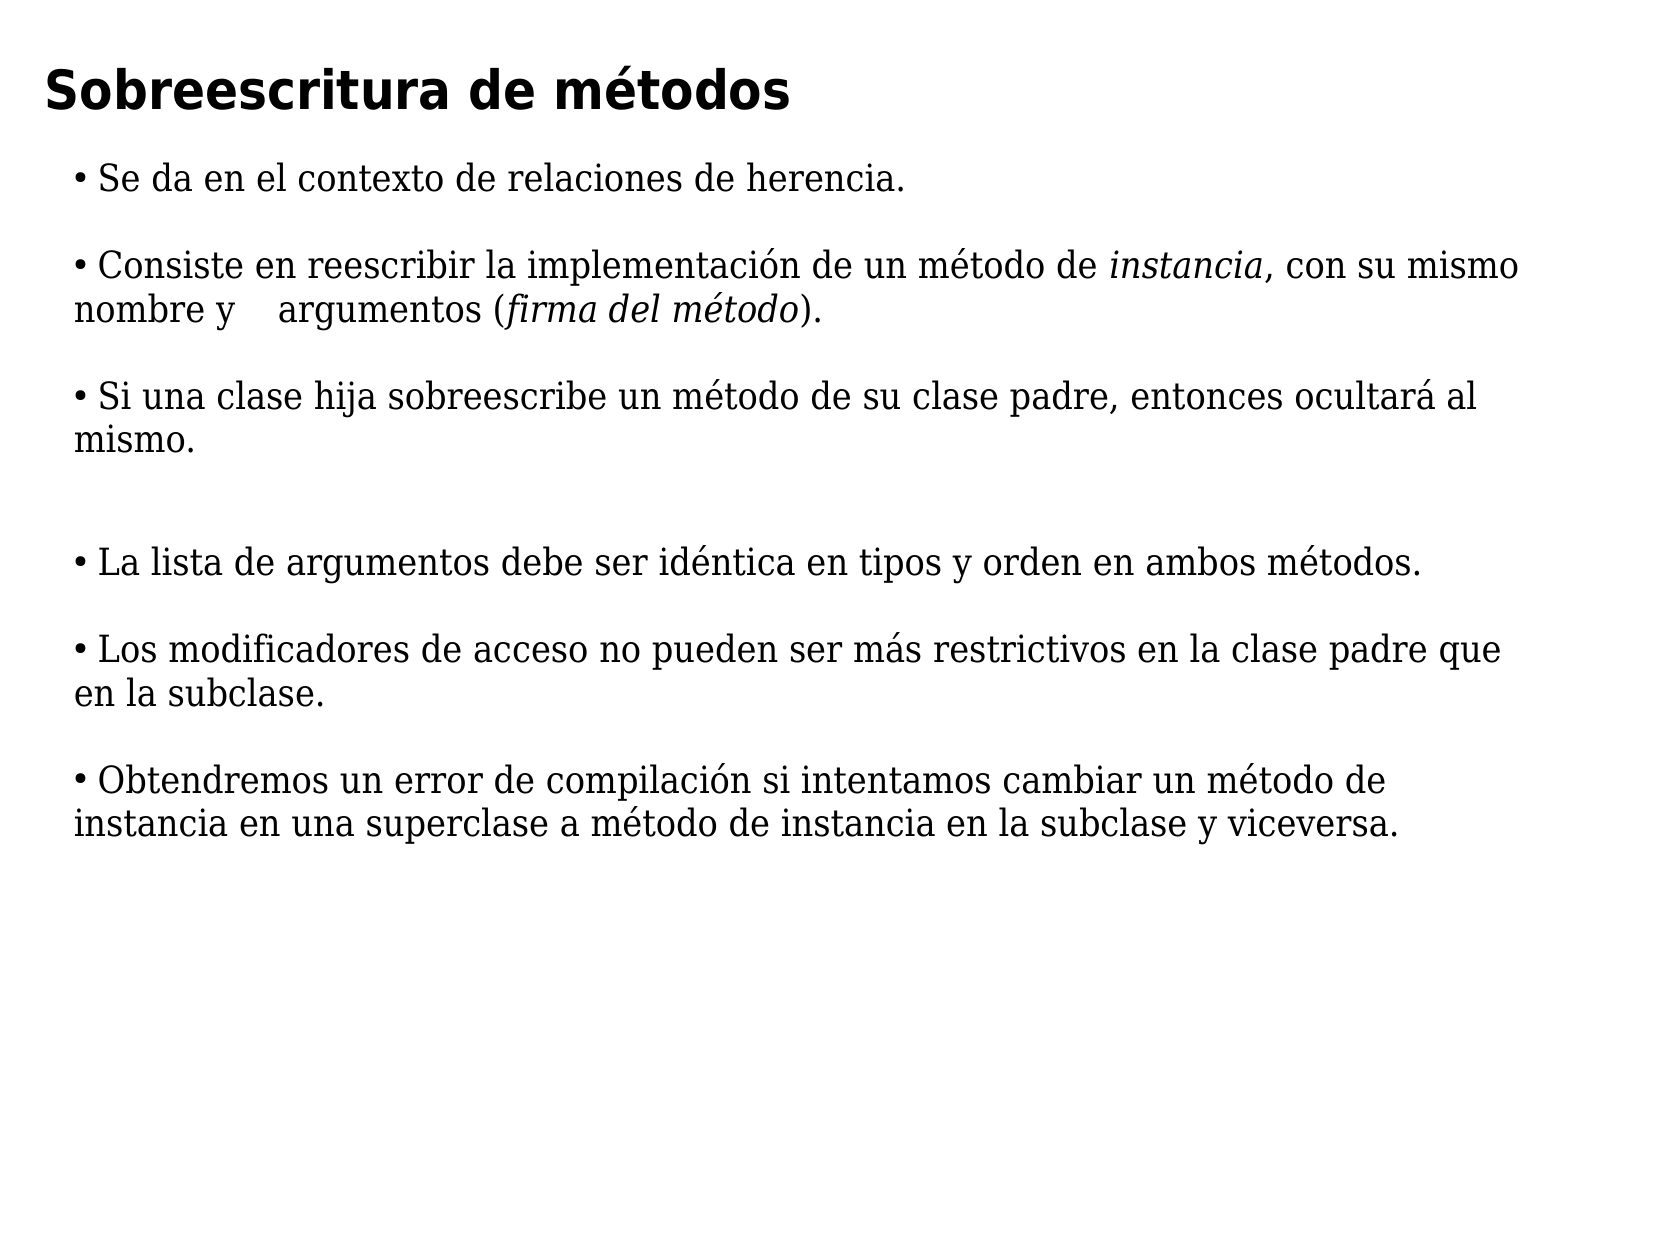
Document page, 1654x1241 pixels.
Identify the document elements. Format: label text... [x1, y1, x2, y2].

text_box Sobreescritura de métodos [30, 52, 1625, 131]
text_box La lista de argumentos debe ser idéntica en tipos y orden en ambos métodos. Los modificadores de acceso no pueden ser más restrictivos en la clase padre que en la subclase. Obtendremos un error de compilación si intentamos cambiar un método de instancia en una superclase a método de instancia en la subclase y viceversa. [59, 533, 1536, 857]
text_box Se da en el contexto de relaciones de herencia. Consiste en reescribir la implementación de un método de instancia, con su mismo nombre y argumentos (firma del método). Si una clase hija sobreescribe un método de su clase padre, entonces ocultará al mismo. [59, 149, 1536, 473]
